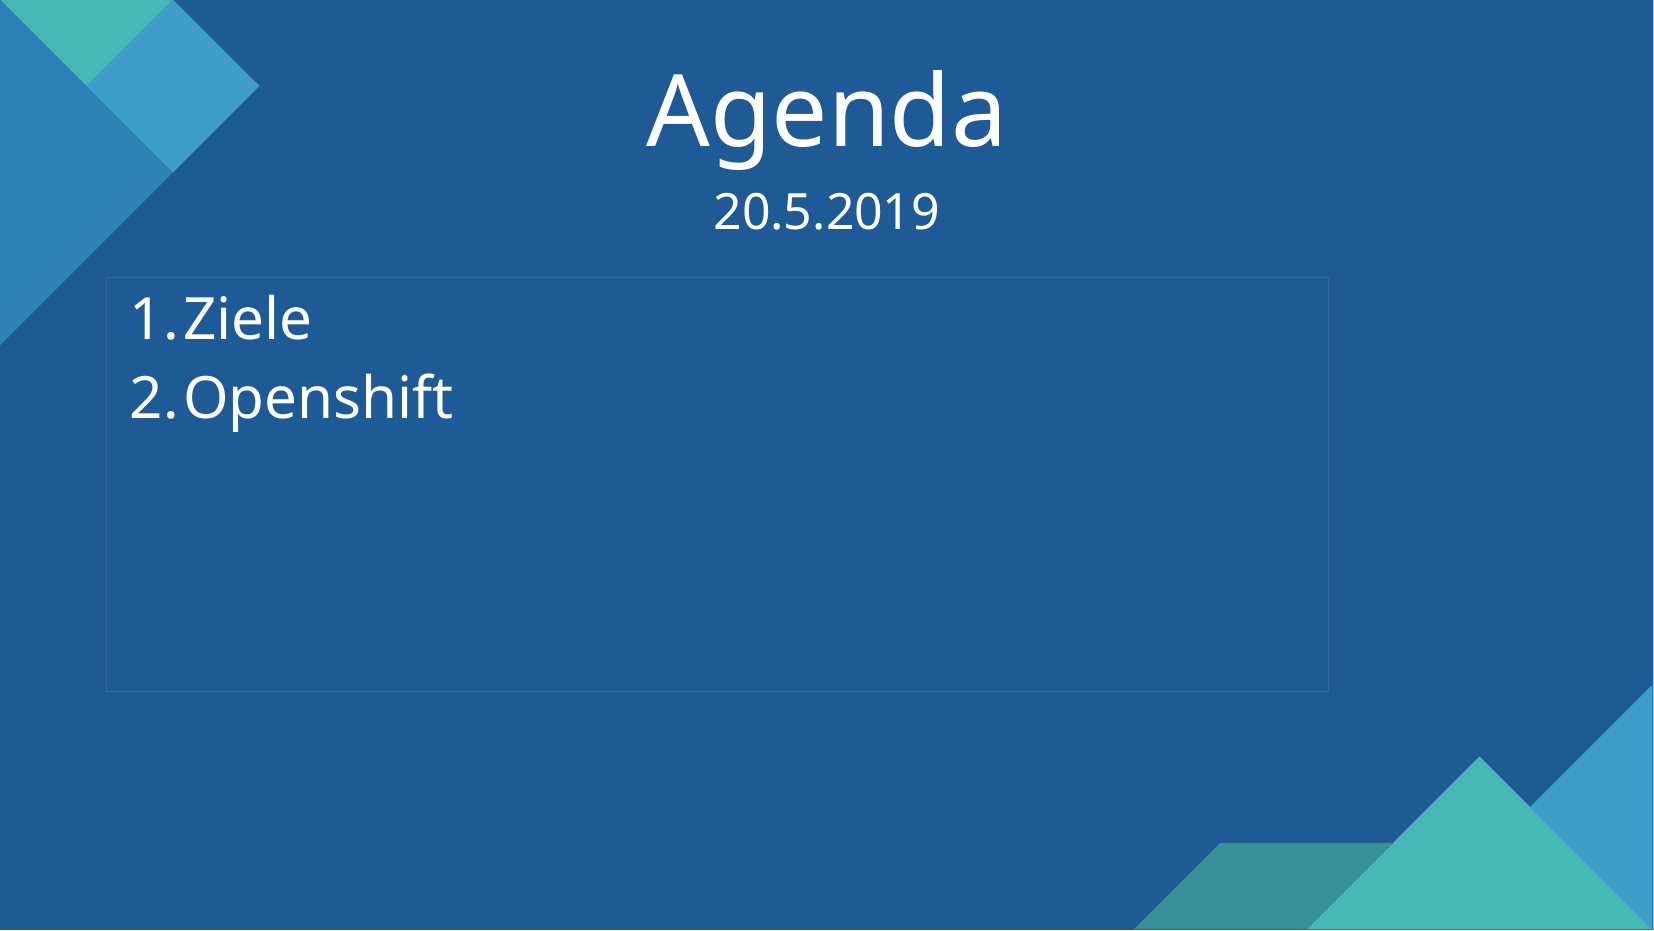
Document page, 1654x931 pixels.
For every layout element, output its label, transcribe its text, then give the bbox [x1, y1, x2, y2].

text_box Ziele Openshift [106, 277, 1329, 692]
title Agenda 20.5.2019 [59, 42, 1595, 242]
